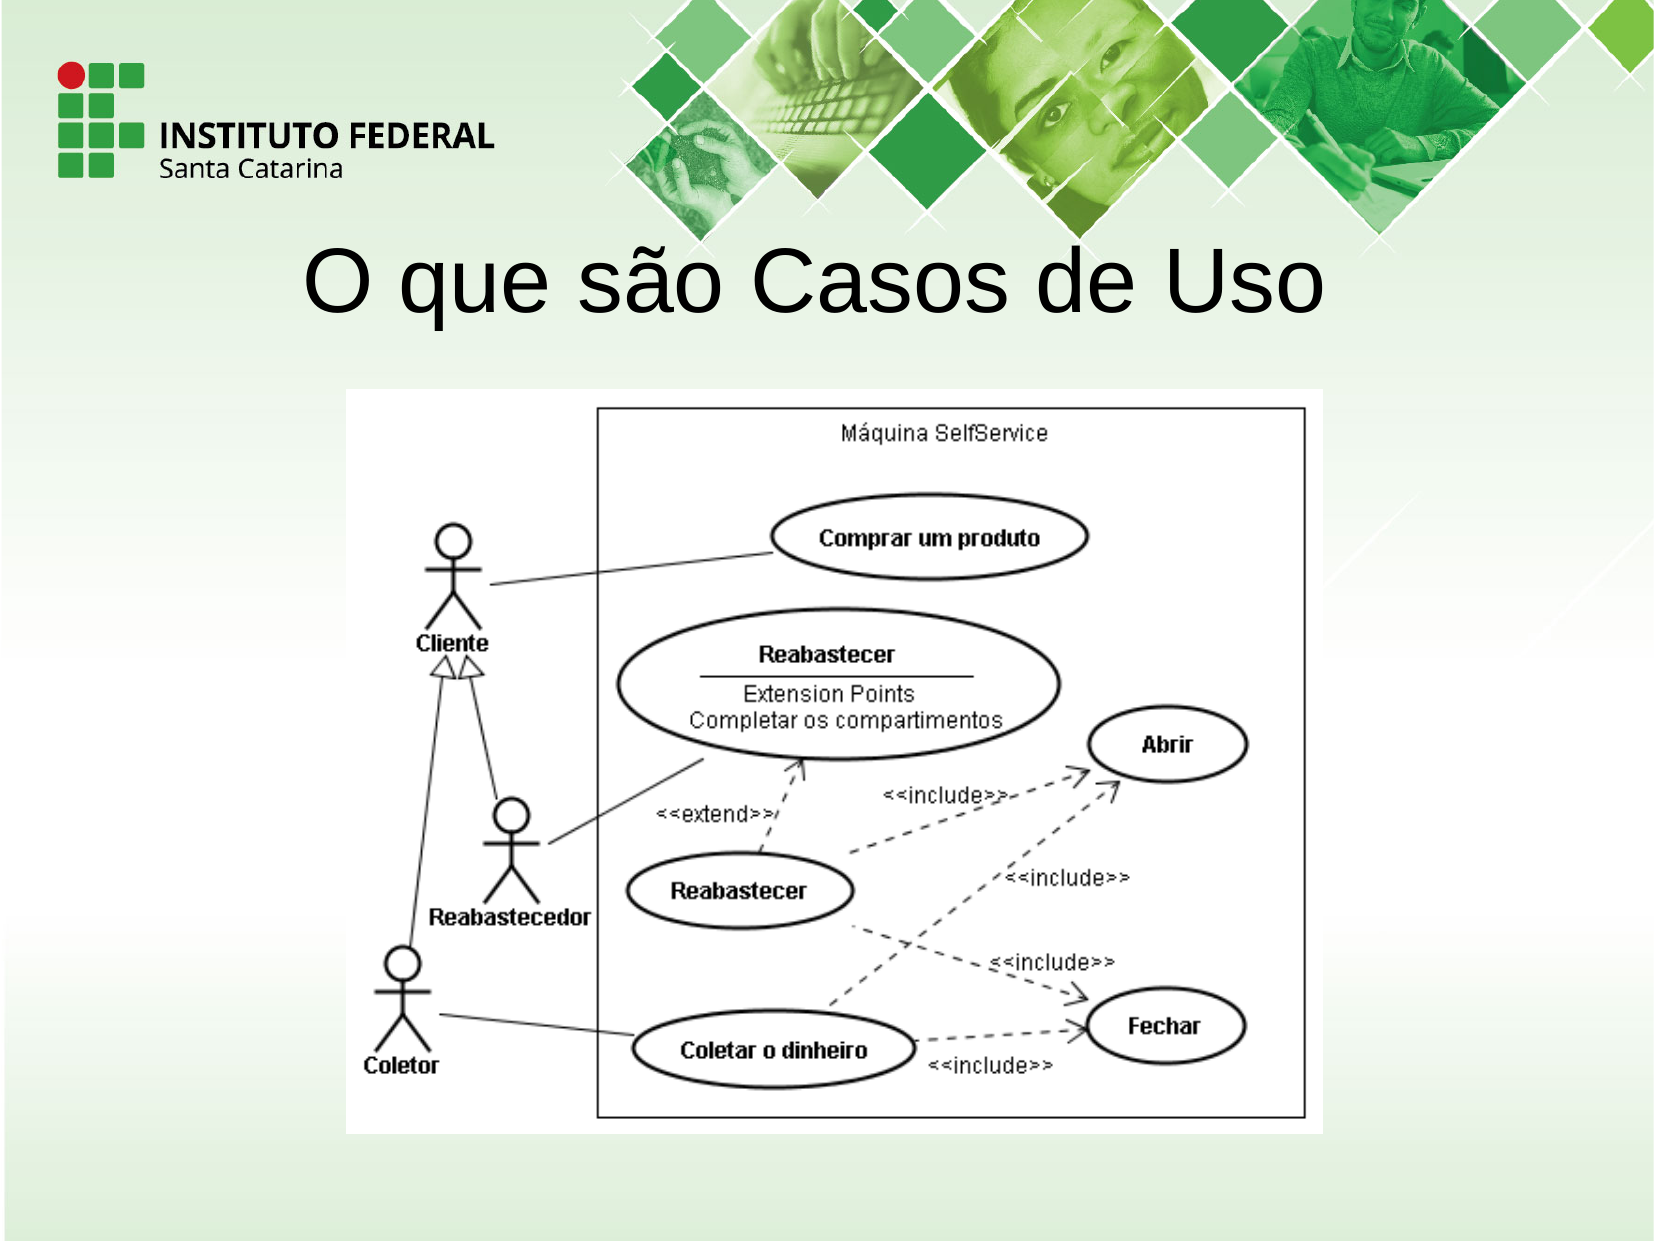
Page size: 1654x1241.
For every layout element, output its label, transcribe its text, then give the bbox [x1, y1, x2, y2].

title O que são Casos de Uso [70, 177, 1559, 385]
picture [1, 0, 1654, 1241]
